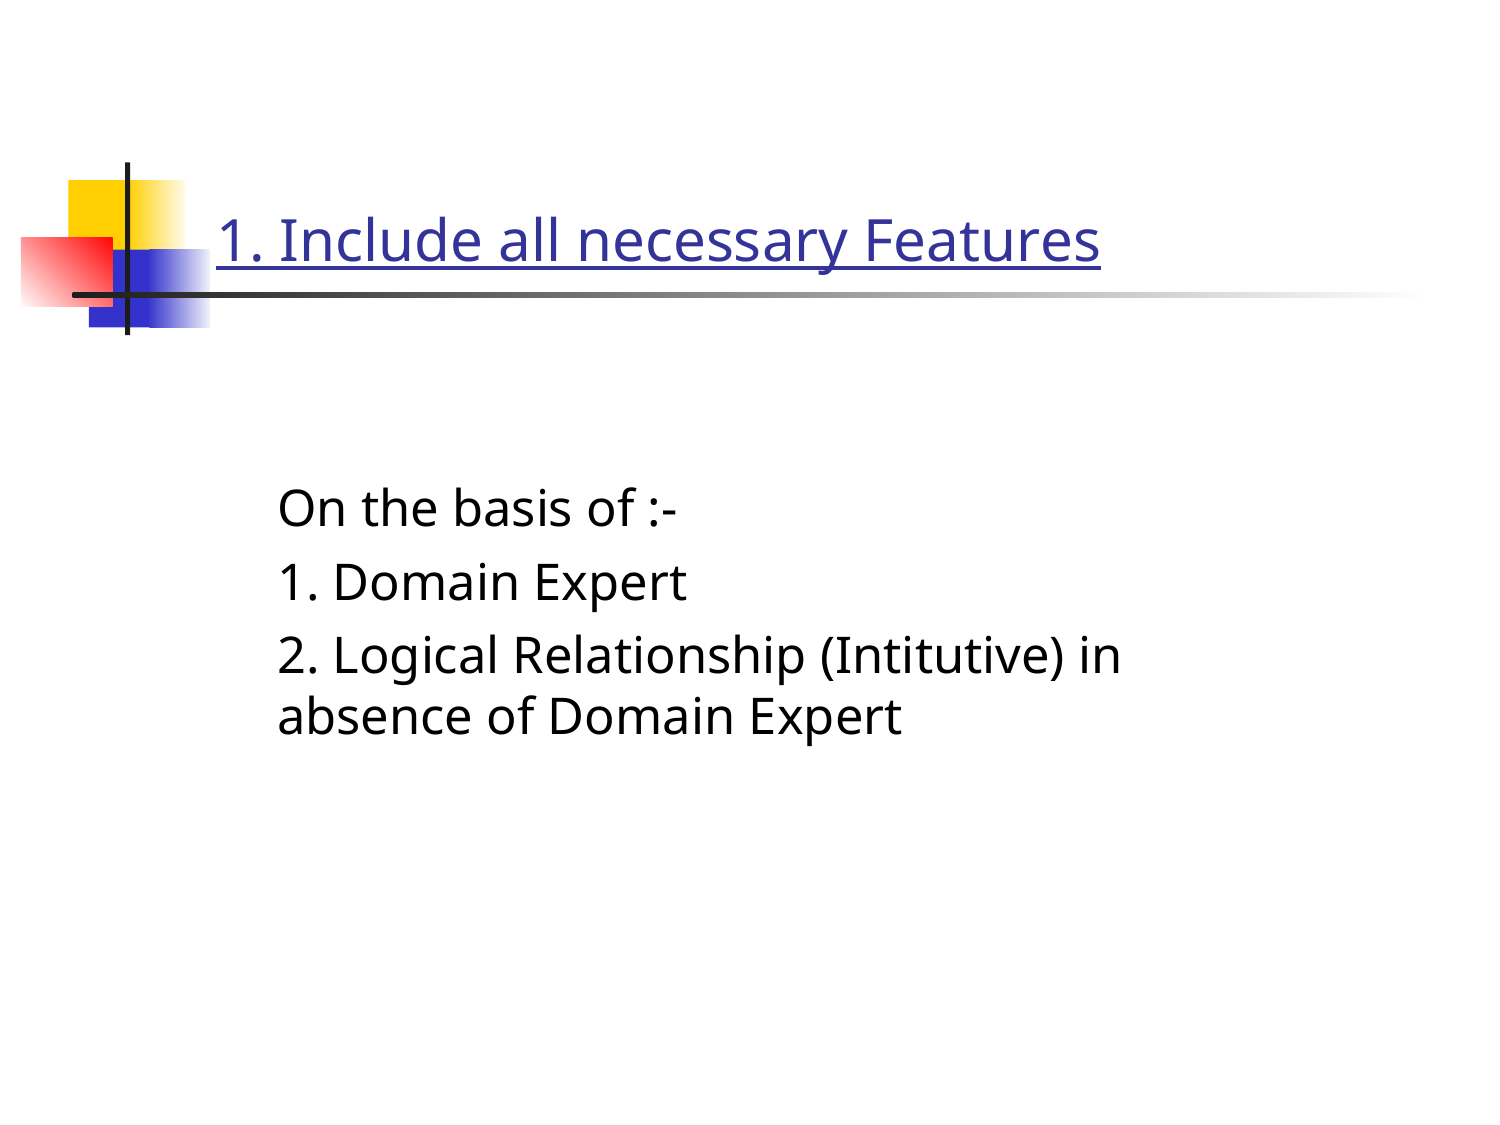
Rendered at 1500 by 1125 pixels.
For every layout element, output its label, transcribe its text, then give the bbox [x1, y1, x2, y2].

title 1. Include all necessary Features [201, 195, 1477, 281]
list On the basis of :- 1. Domain Expert 2. Logical Relationship (Intitutive) in absence of Domain Expert [219, 468, 1270, 756]
